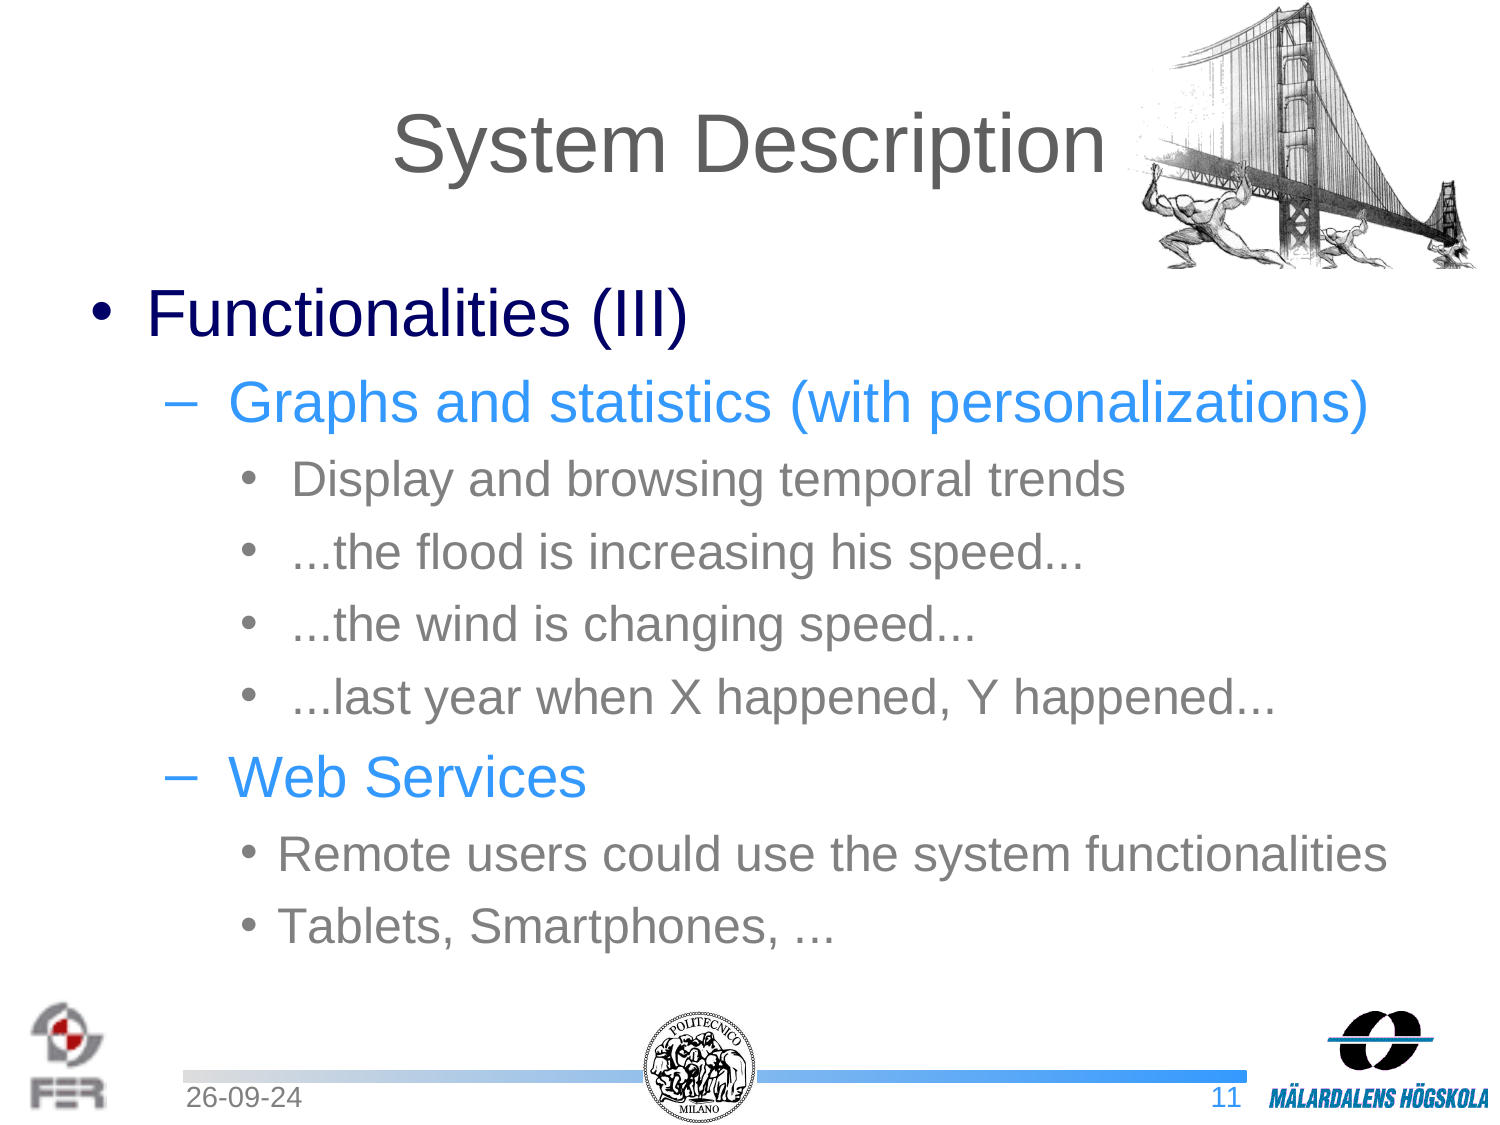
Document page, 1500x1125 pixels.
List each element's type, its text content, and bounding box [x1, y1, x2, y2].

picture [1454, 1091, 1459, 1108]
picture [1269, 1011, 1488, 1108]
title System Description [75, 45, 1122, 233]
picture [1368, 1093, 1374, 1104]
list Functionalities (III) Graphs and statistics (with personalizations) Display and browsing temporal trends ...the flood is increasing his speed... ...the wind is changing speed... ...last year when X happened, Y happened... Web Services Remote users could use the system functionalities Tablets, Smartphones, ... [75, 262, 1426, 1022]
text_box <Nummer> [1186, 1070, 1258, 1114]
picture [1435, 1096, 1441, 1104]
picture [29, 987, 107, 1125]
text_box 13-10-23 [171, 1070, 396, 1114]
picture [643, 1022, 757, 1123]
picture [1122, 0, 1477, 269]
